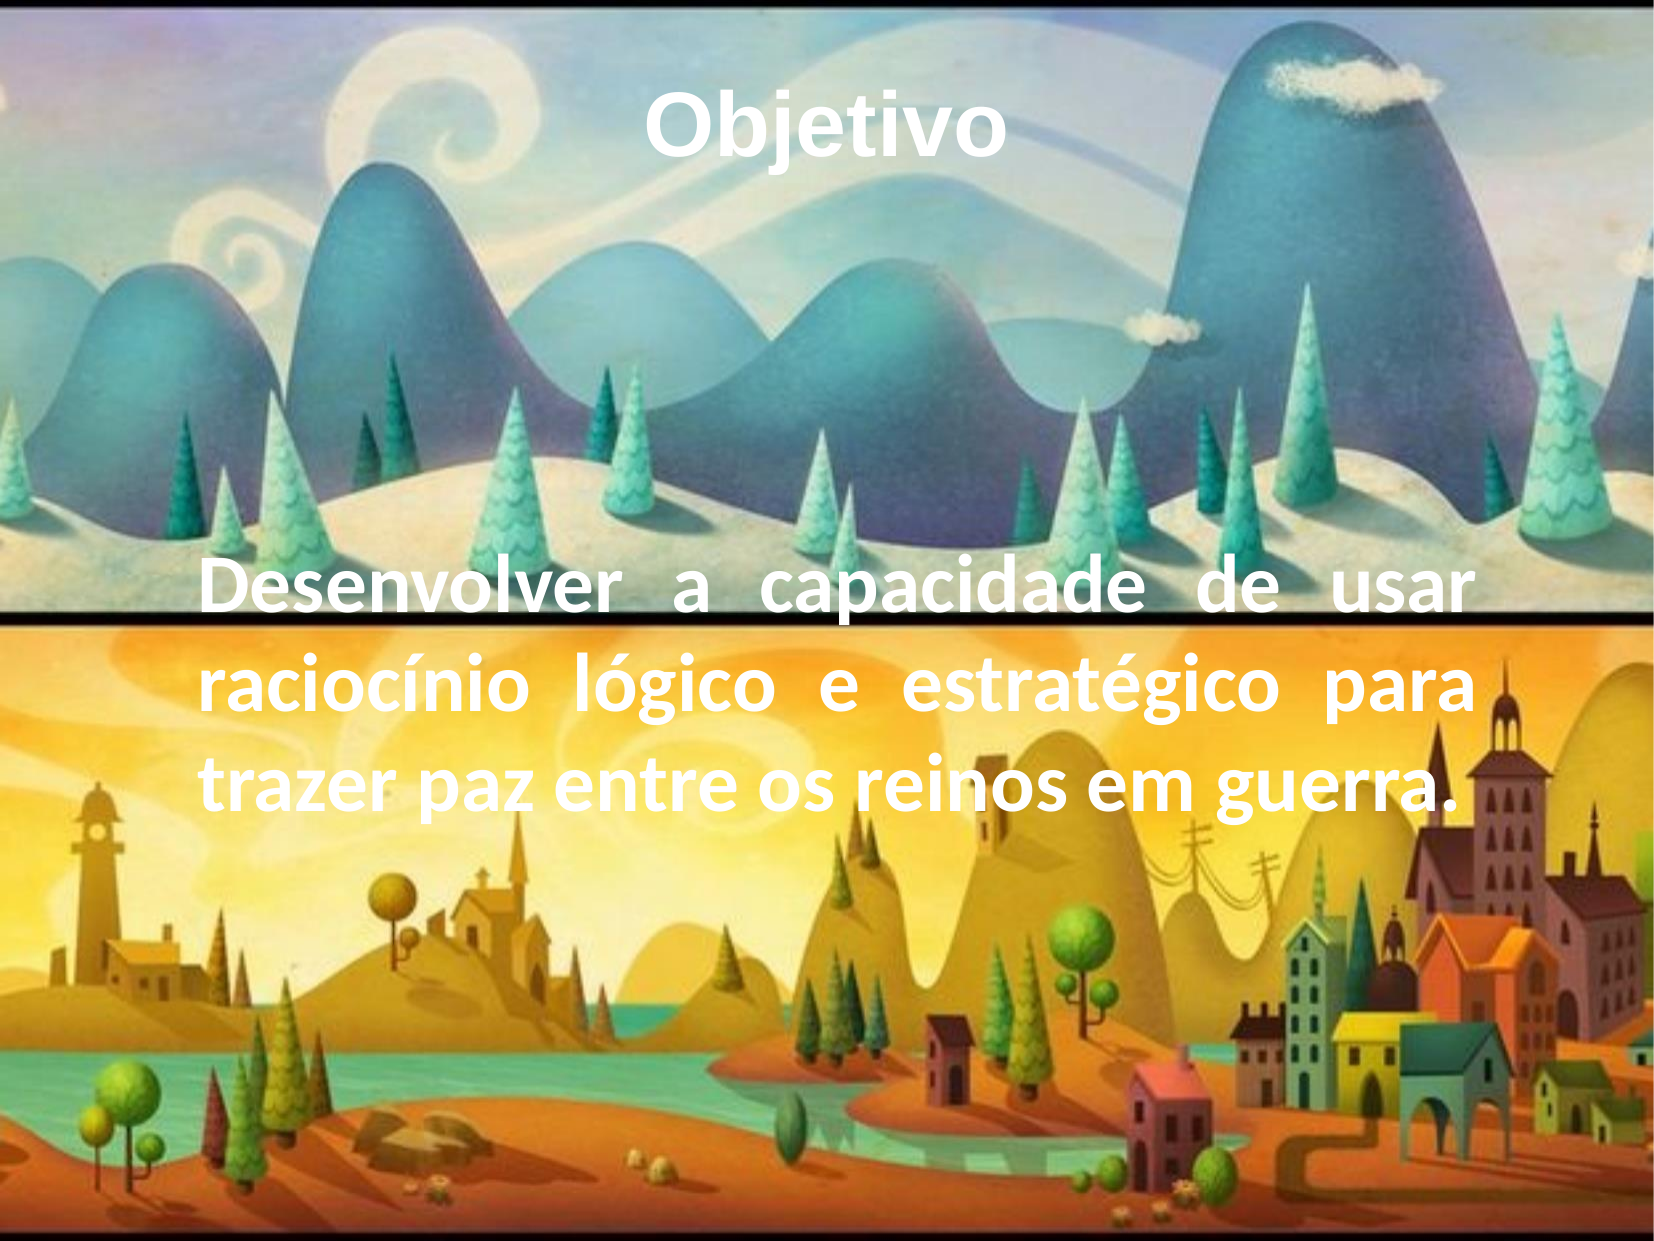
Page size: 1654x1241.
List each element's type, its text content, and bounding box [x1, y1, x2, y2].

text_box Desenvolver a capacidade de usar raciocínio lógico e estratégico para trazer paz entre os reinos em guerra. [182, 513, 1494, 837]
title Objetivo [82, 49, 1571, 257]
picture [0, 0, 1654, 1241]
